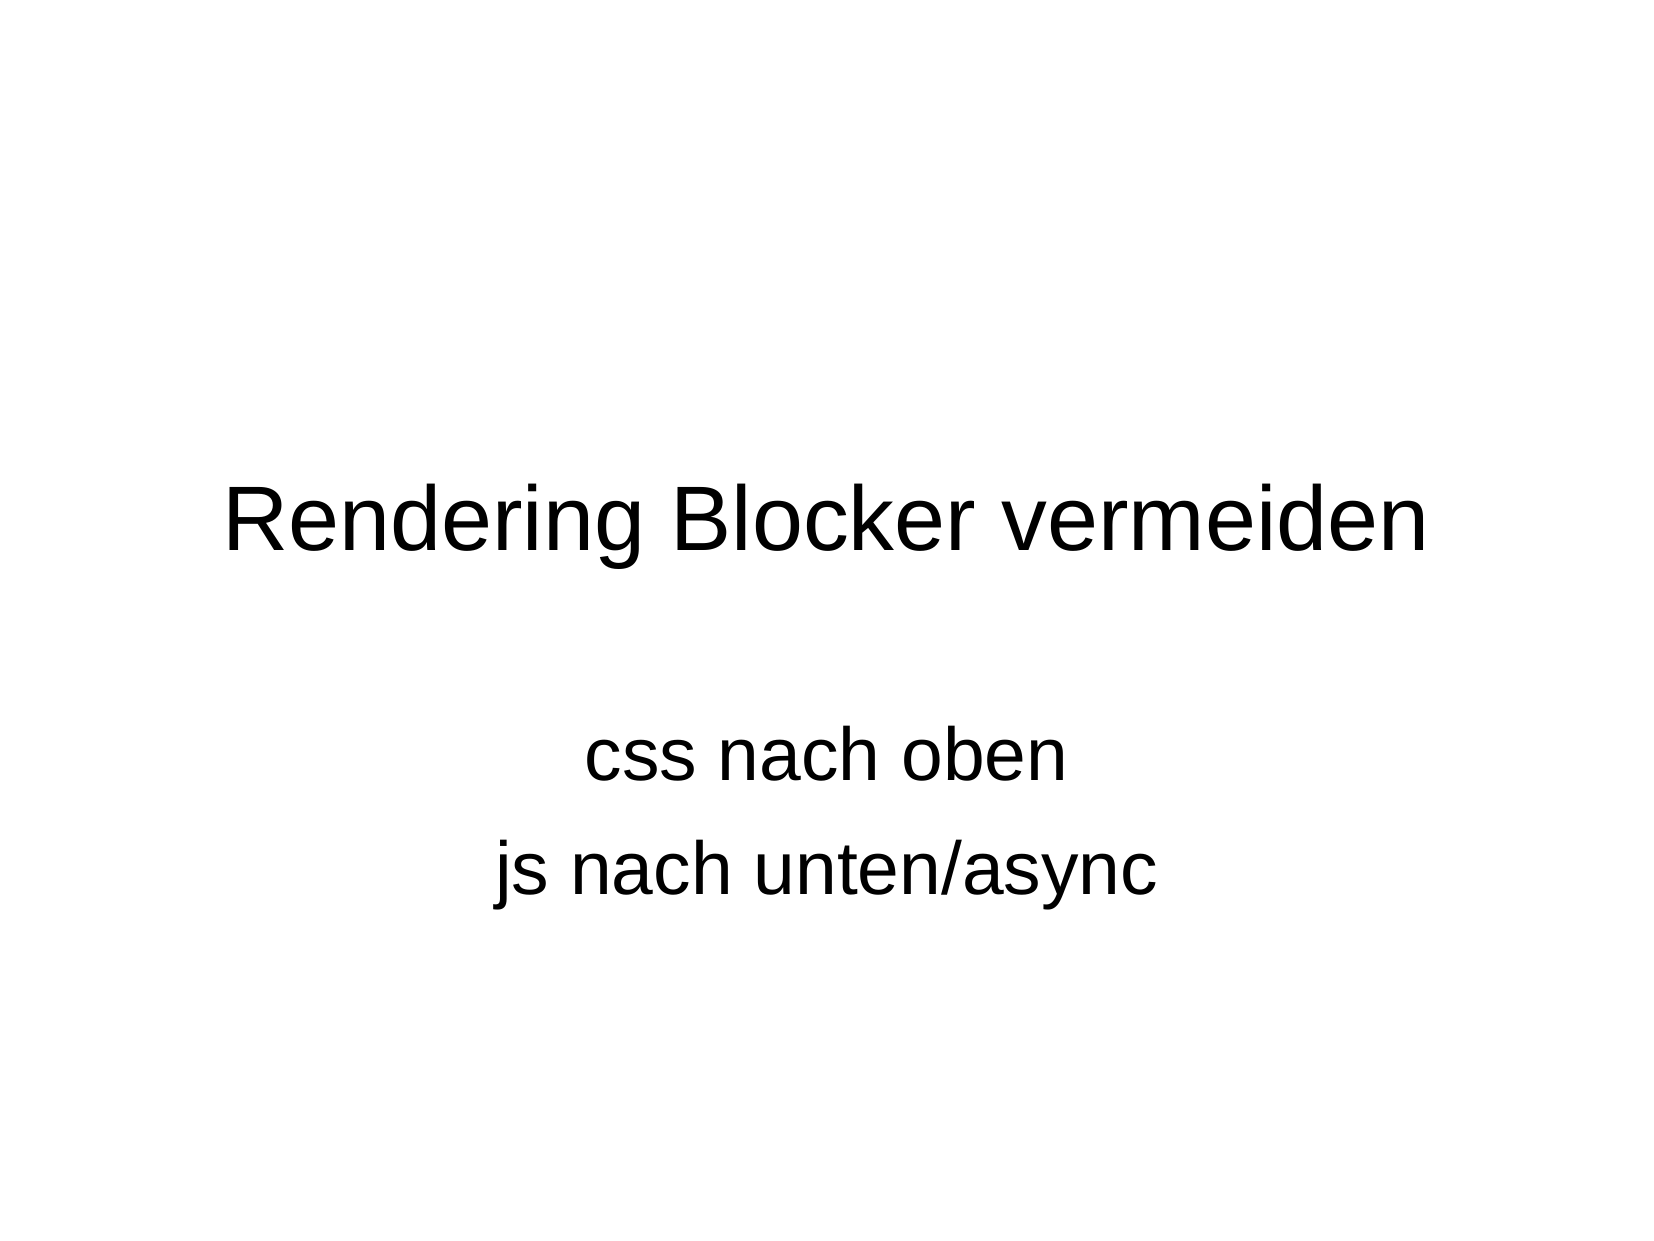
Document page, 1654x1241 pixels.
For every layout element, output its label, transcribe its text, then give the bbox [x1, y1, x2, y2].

list Rendering Blocker vermeiden css nach oben js nach unten/async [82, 467, 1571, 1187]
